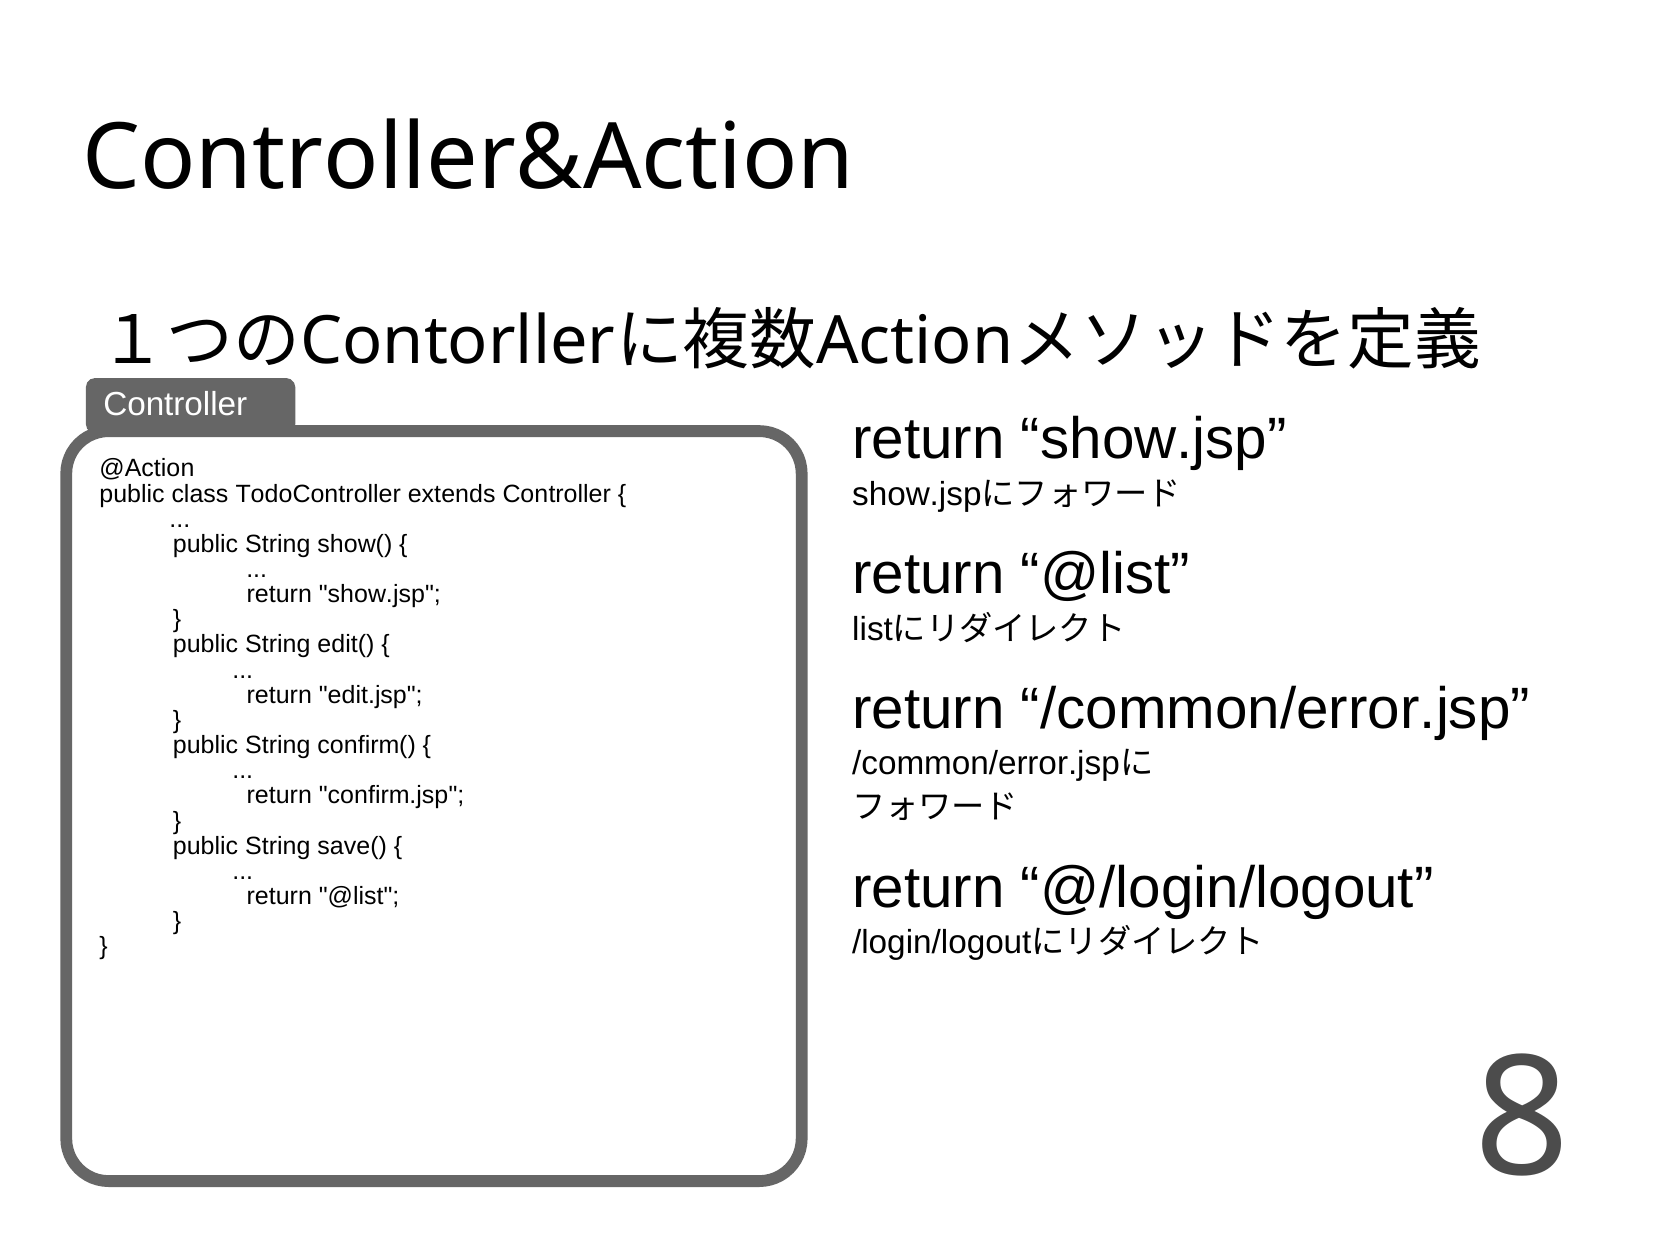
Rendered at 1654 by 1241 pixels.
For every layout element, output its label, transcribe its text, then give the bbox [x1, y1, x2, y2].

text_box @Action public class TodoController extends Controller { ... public String show() { ... return "show.jsp"; } public String edit() { ... return "edit.jsp"; } public String confirm() { ... return "confirm.jsp"; } public String save() { ... return "@list"; } } [66, 431, 802, 1182]
text_box Controller [85, 378, 296, 434]
list １つのContorllerに複数Actionメソッドを定義 [82, 290, 1571, 1094]
text_box return “show.jsp” show.jspにフォワード return “@list” listにリダイレクト return “/common/error.jsp” /common/error.jspに フォワード return “@/login/logout” /login/logoutにリダイレクト [837, 404, 1565, 1049]
title Controller&Action [82, 48, 1571, 258]
